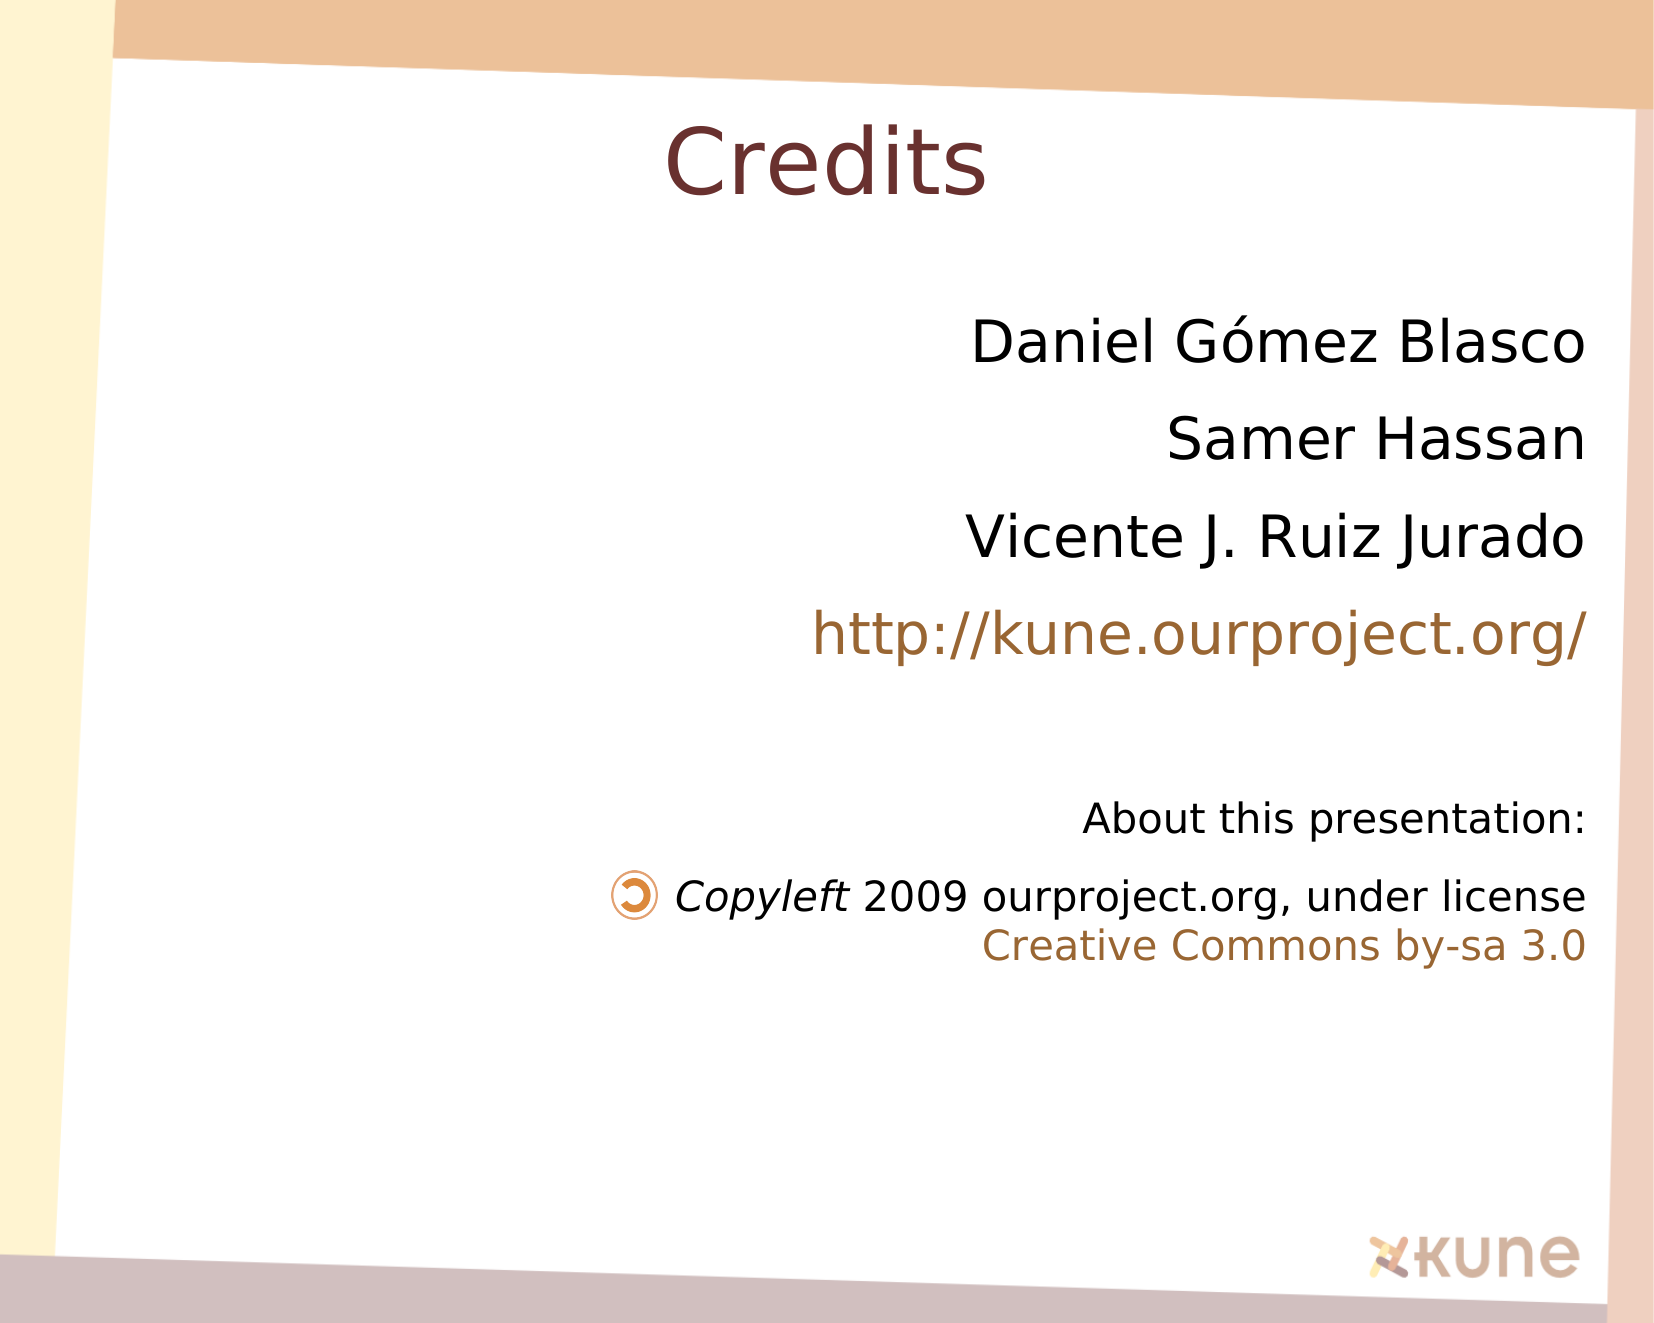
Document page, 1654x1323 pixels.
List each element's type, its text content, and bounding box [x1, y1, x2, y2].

picture [611, 870, 658, 920]
list Daniel Gómez Blasco Samer Hassan Vicente J. Ruiz Jurado http://kune.ourproject.org/ About this presentation: Copyleft 2009 ourproject.org, under license Creative Commons by-sa 3.0 [0, 308, 1588, 1182]
picture [0, 0, 1654, 1323]
title Credits [82, 52, 1571, 274]
